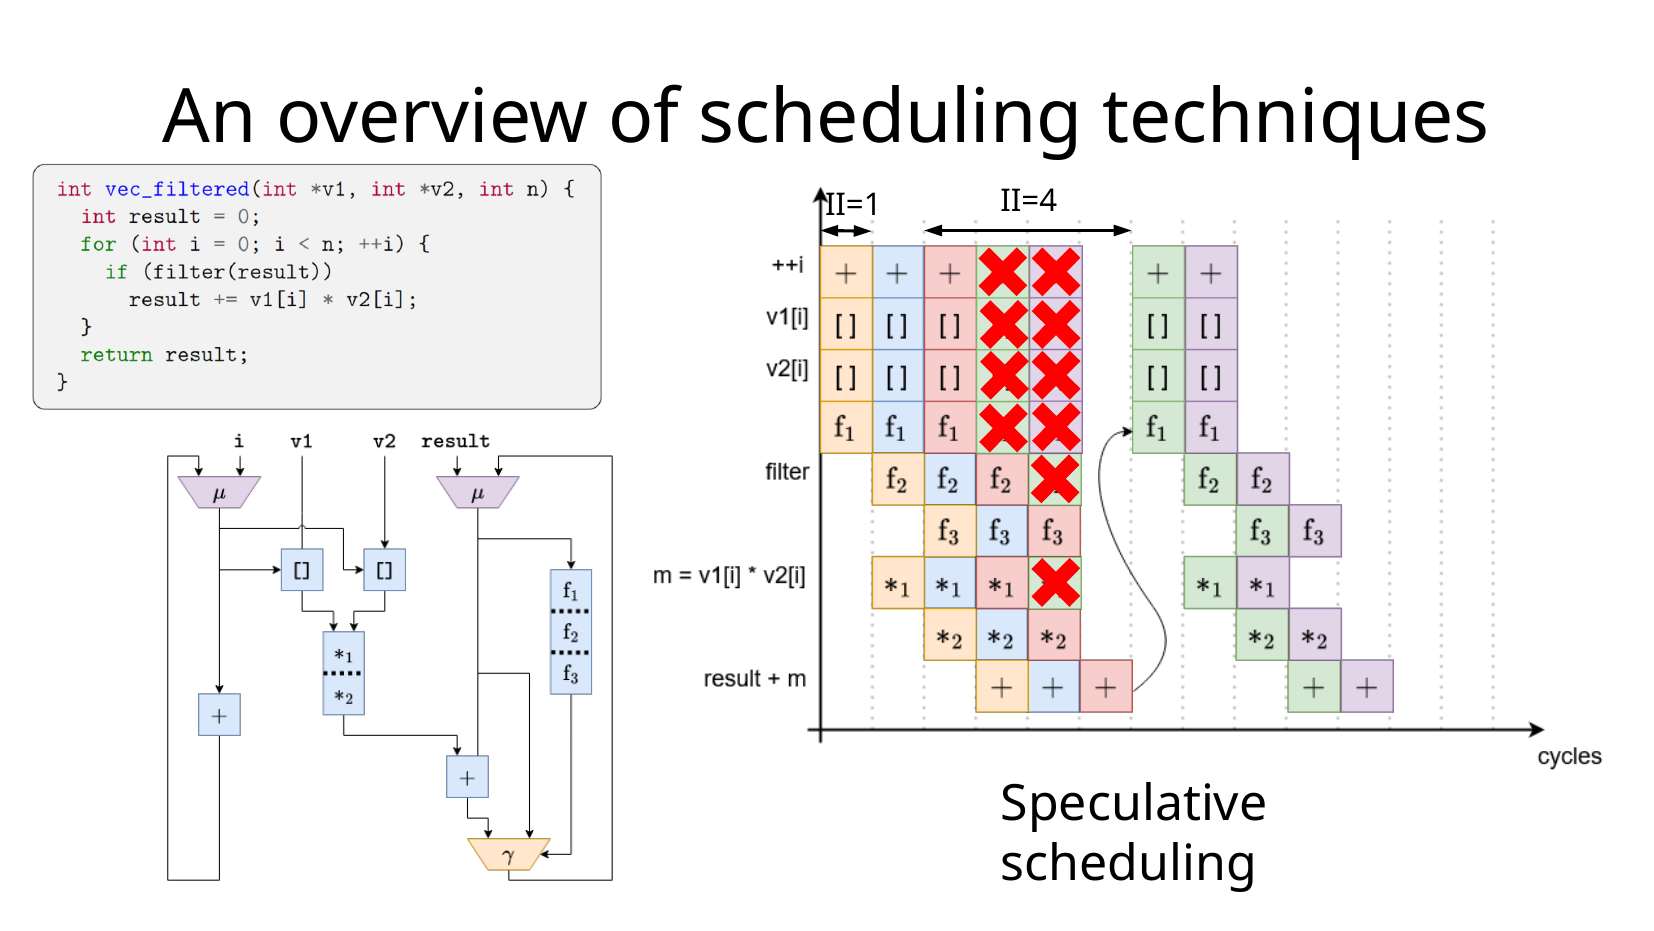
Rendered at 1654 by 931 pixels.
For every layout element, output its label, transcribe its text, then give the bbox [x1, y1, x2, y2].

text_box [1032, 456, 1078, 502]
picture [30, 162, 621, 889]
text_box [1033, 249, 1079, 295]
text_box [1033, 560, 1079, 605]
title An overview of scheduling techniques [82, 37, 1571, 193]
text_box II=4 [985, 172, 1117, 226]
text_box [982, 352, 1027, 398]
text_box II=1 [810, 176, 917, 229]
text_box [1033, 302, 1079, 347]
picture [639, 176, 1609, 781]
text_box [980, 249, 1026, 295]
text_box [981, 302, 1027, 347]
text_box [981, 405, 1026, 451]
text_box [1033, 352, 1079, 398]
text_box [1034, 404, 1079, 449]
text_box Speculative scheduling [985, 762, 1538, 839]
